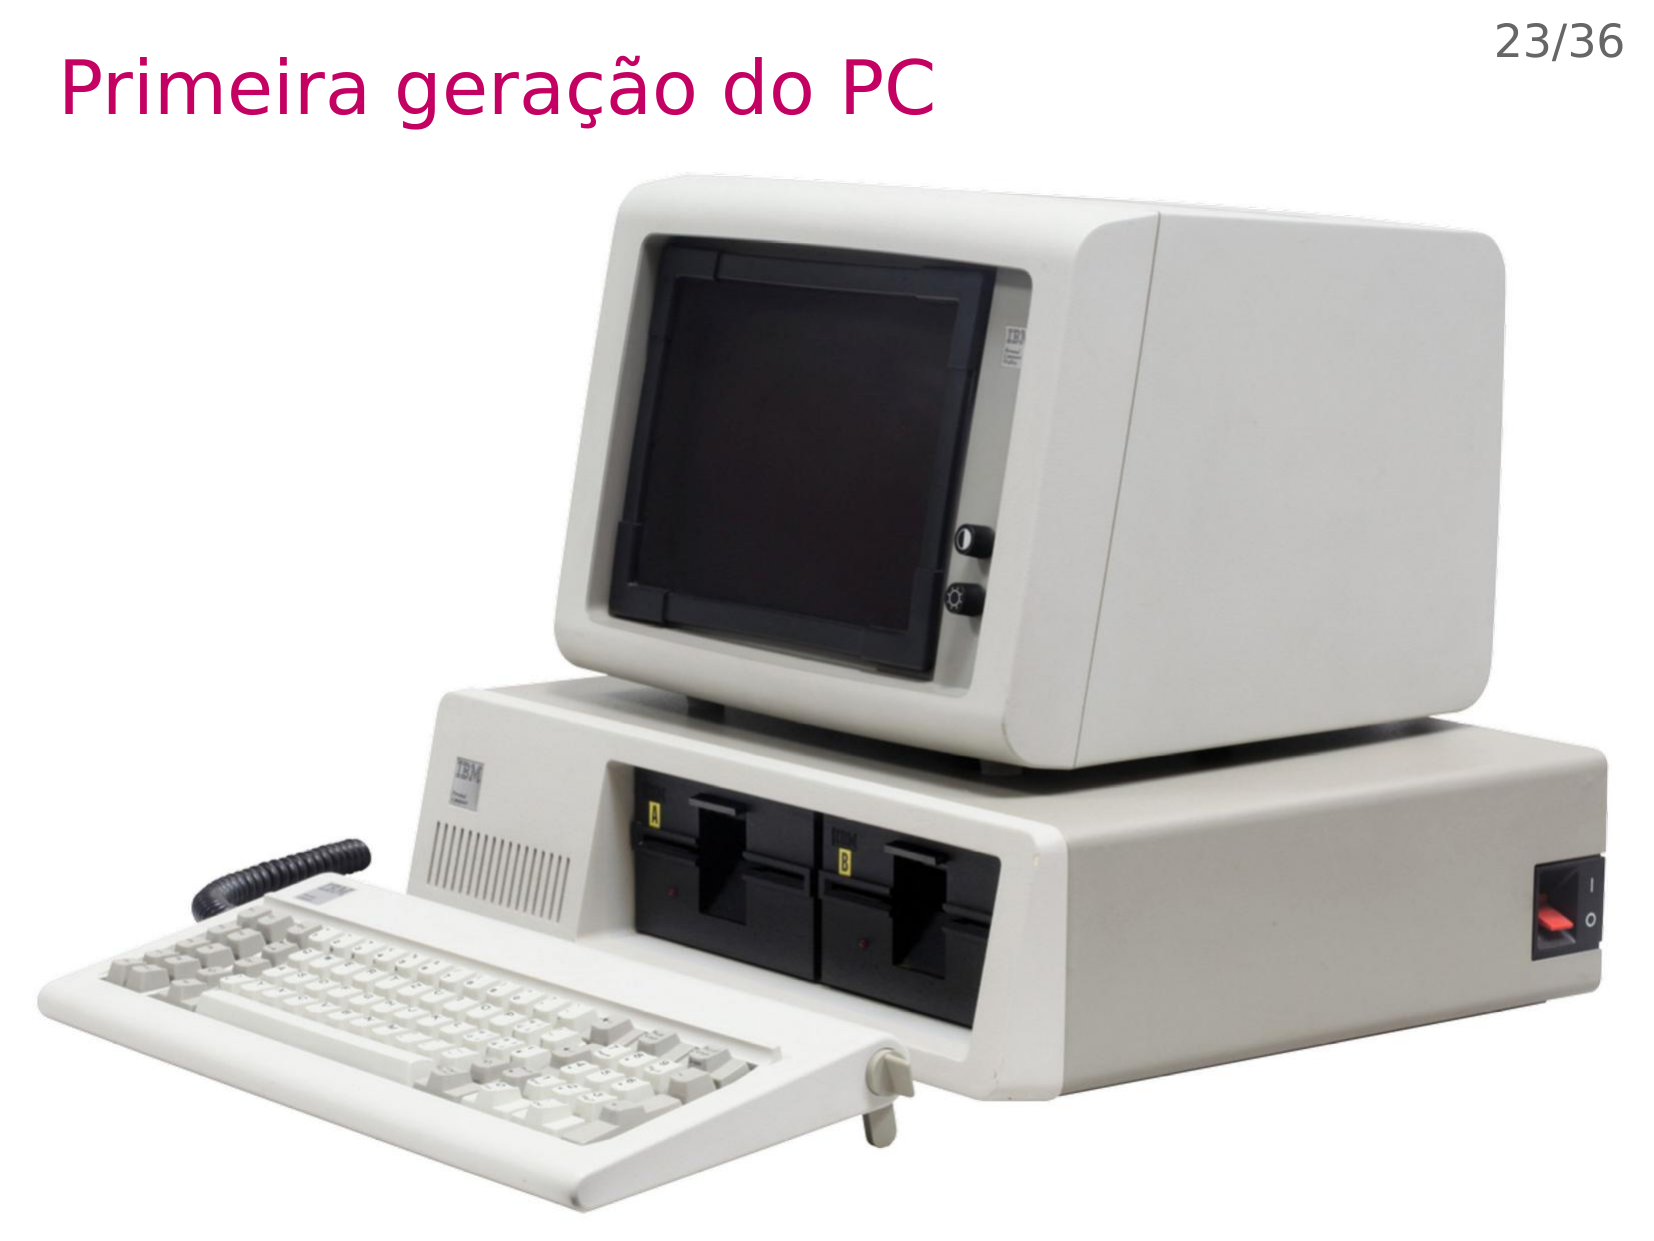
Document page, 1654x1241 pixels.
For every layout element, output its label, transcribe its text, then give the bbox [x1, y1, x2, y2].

picture [0, 147, 1654, 1241]
title Primeira geração do PC [59, 29, 1625, 147]
